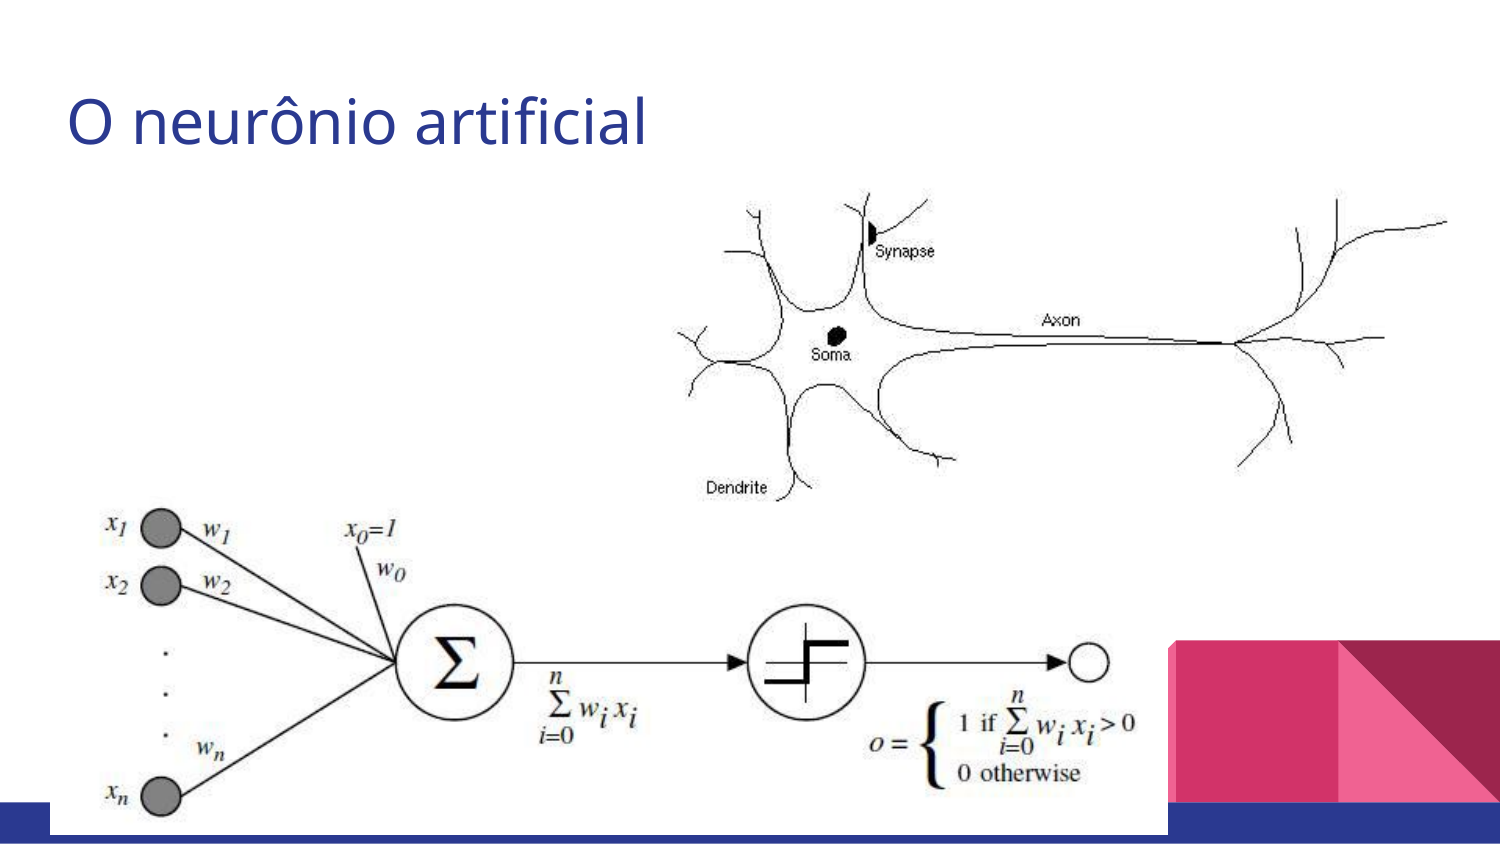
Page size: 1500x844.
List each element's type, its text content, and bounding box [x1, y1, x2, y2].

picture [50, 176, 1474, 835]
title O neurônio artificial [51, 67, 1449, 167]
